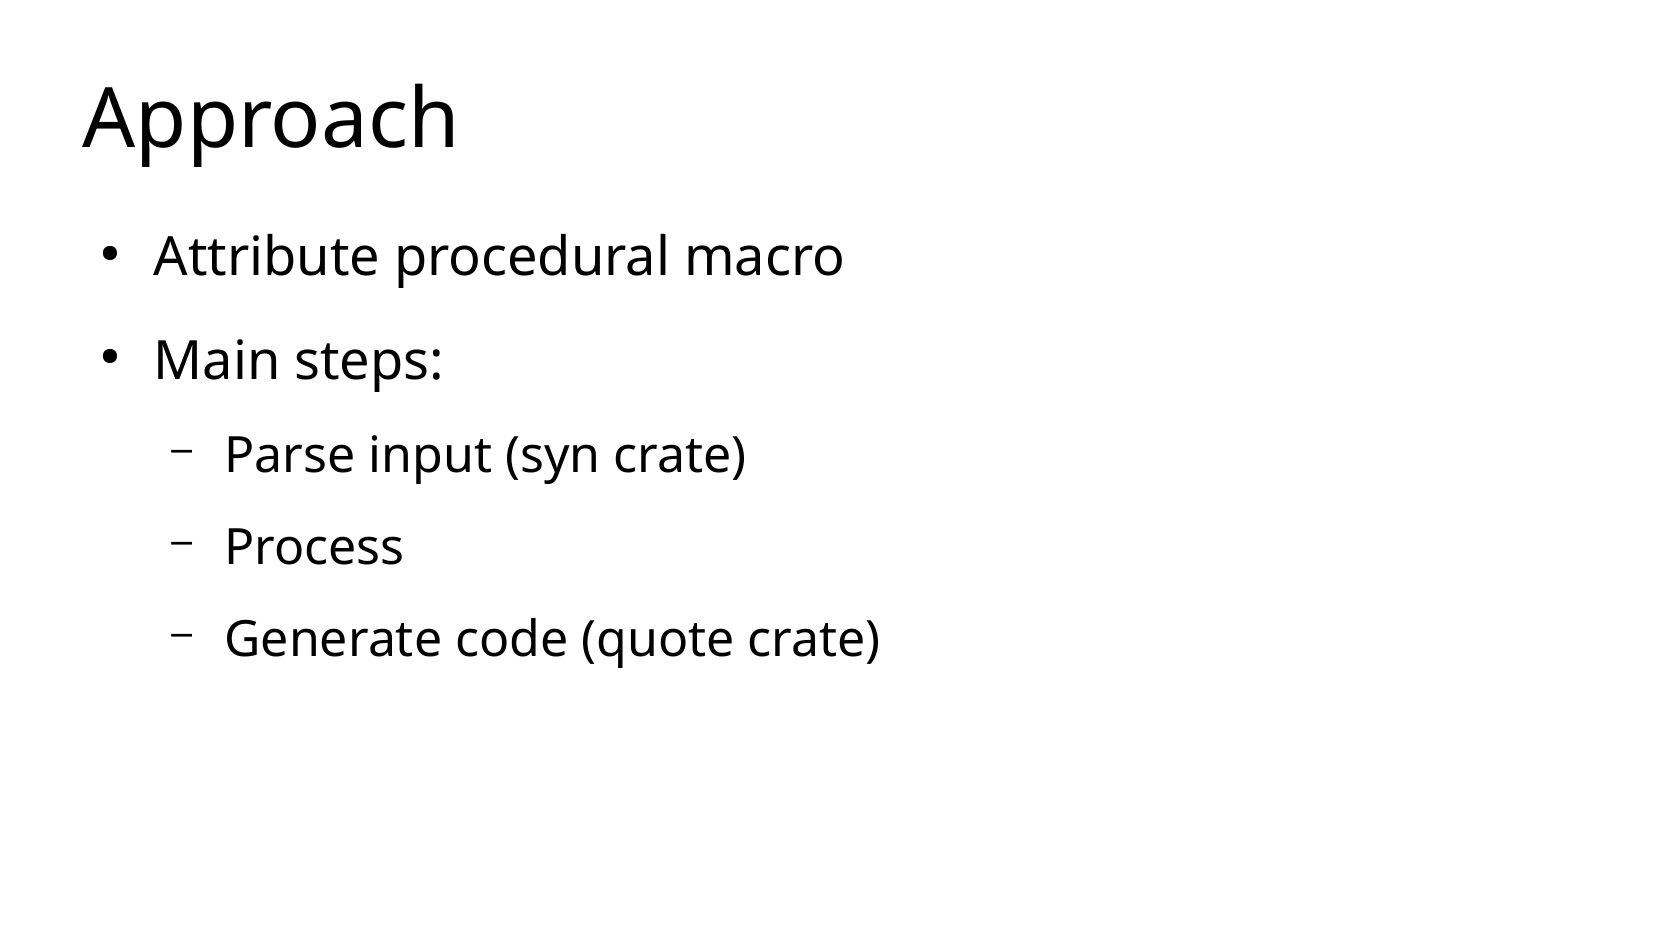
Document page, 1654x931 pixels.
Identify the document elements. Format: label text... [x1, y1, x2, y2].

title Approach [82, 37, 1571, 193]
list Attribute procedural macro Main steps: Parse input (syn crate) Process Generate code (quote crate) [82, 217, 1571, 758]
